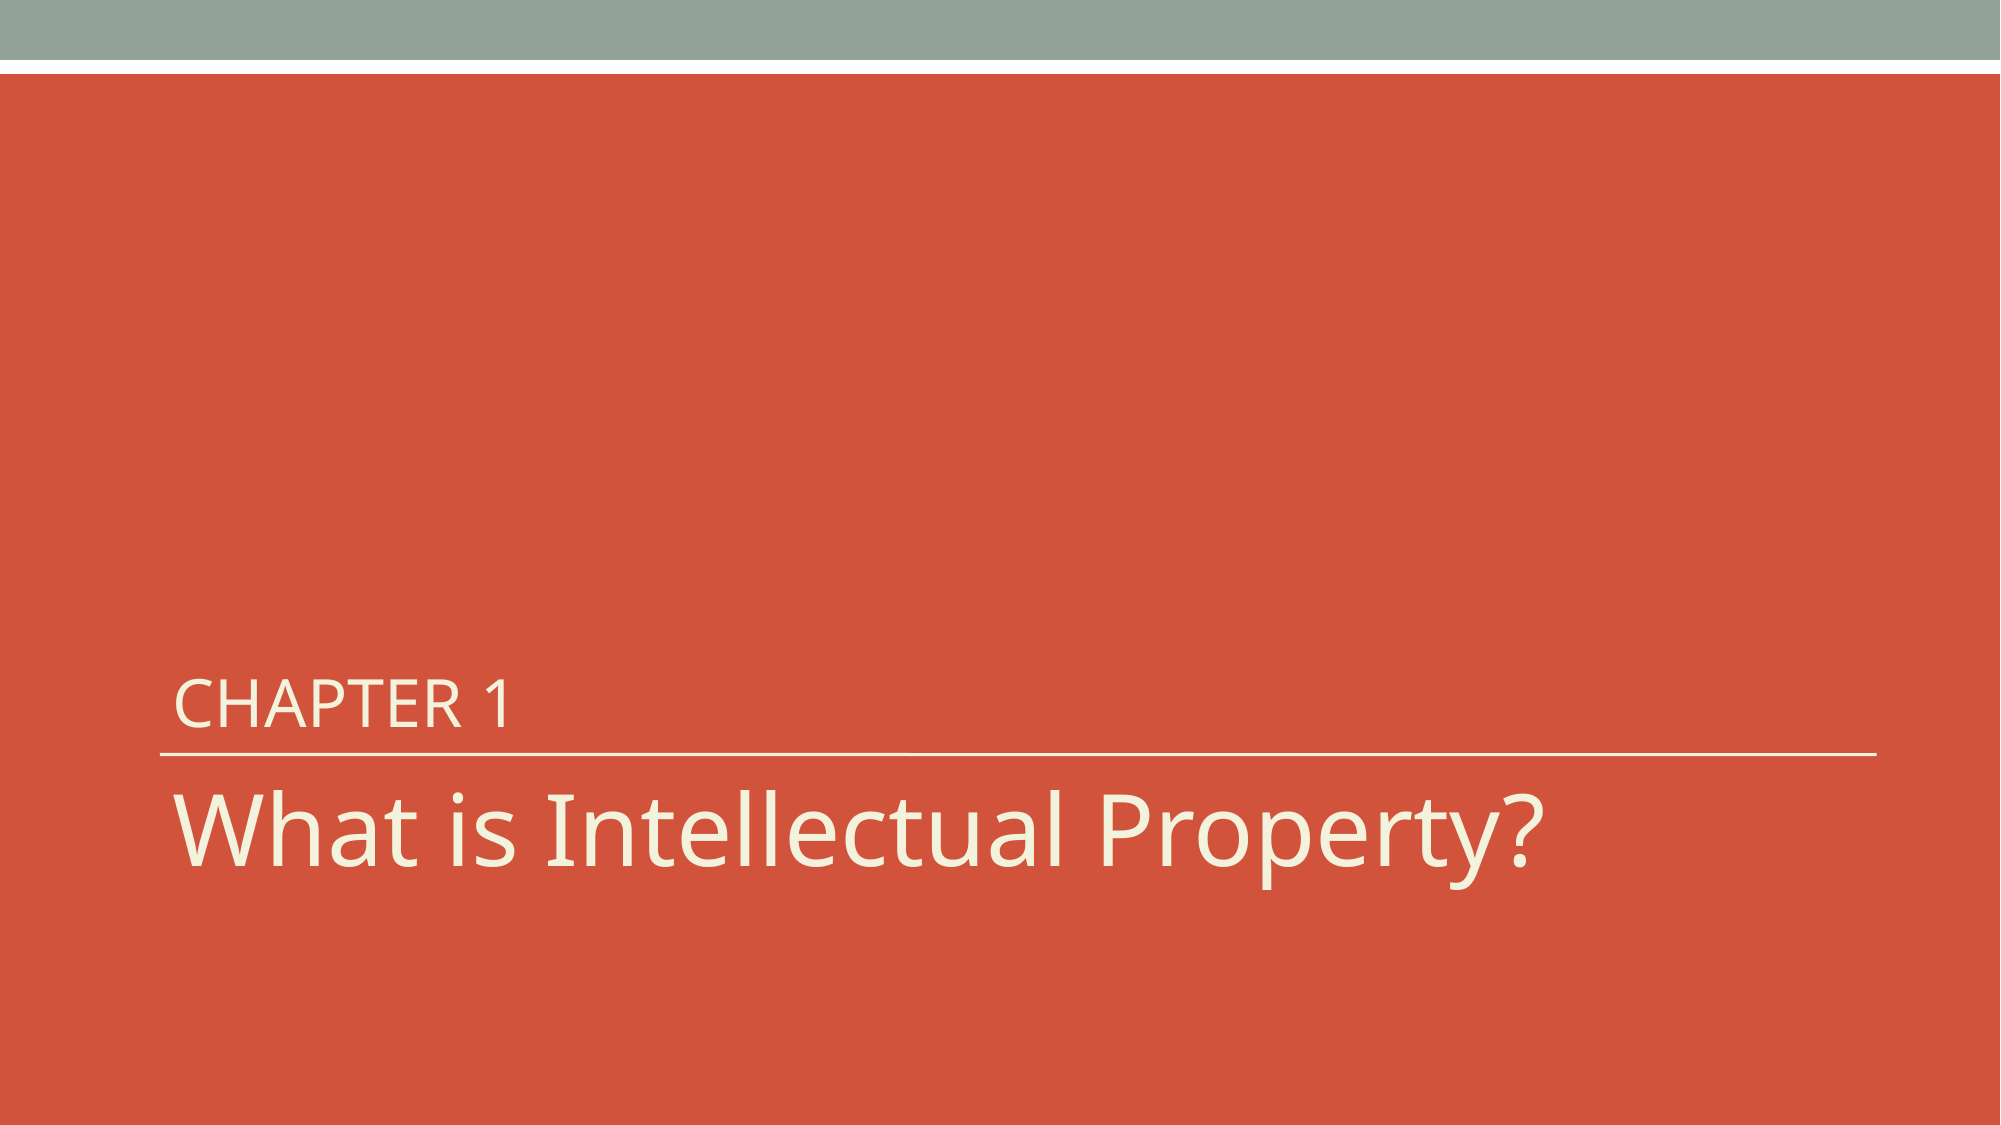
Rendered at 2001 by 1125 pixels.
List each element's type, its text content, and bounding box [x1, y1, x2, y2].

text_box CHAPTER 1 [158, 388, 1858, 748]
text_box What is Intellectual Property? [158, 759, 1858, 1005]
